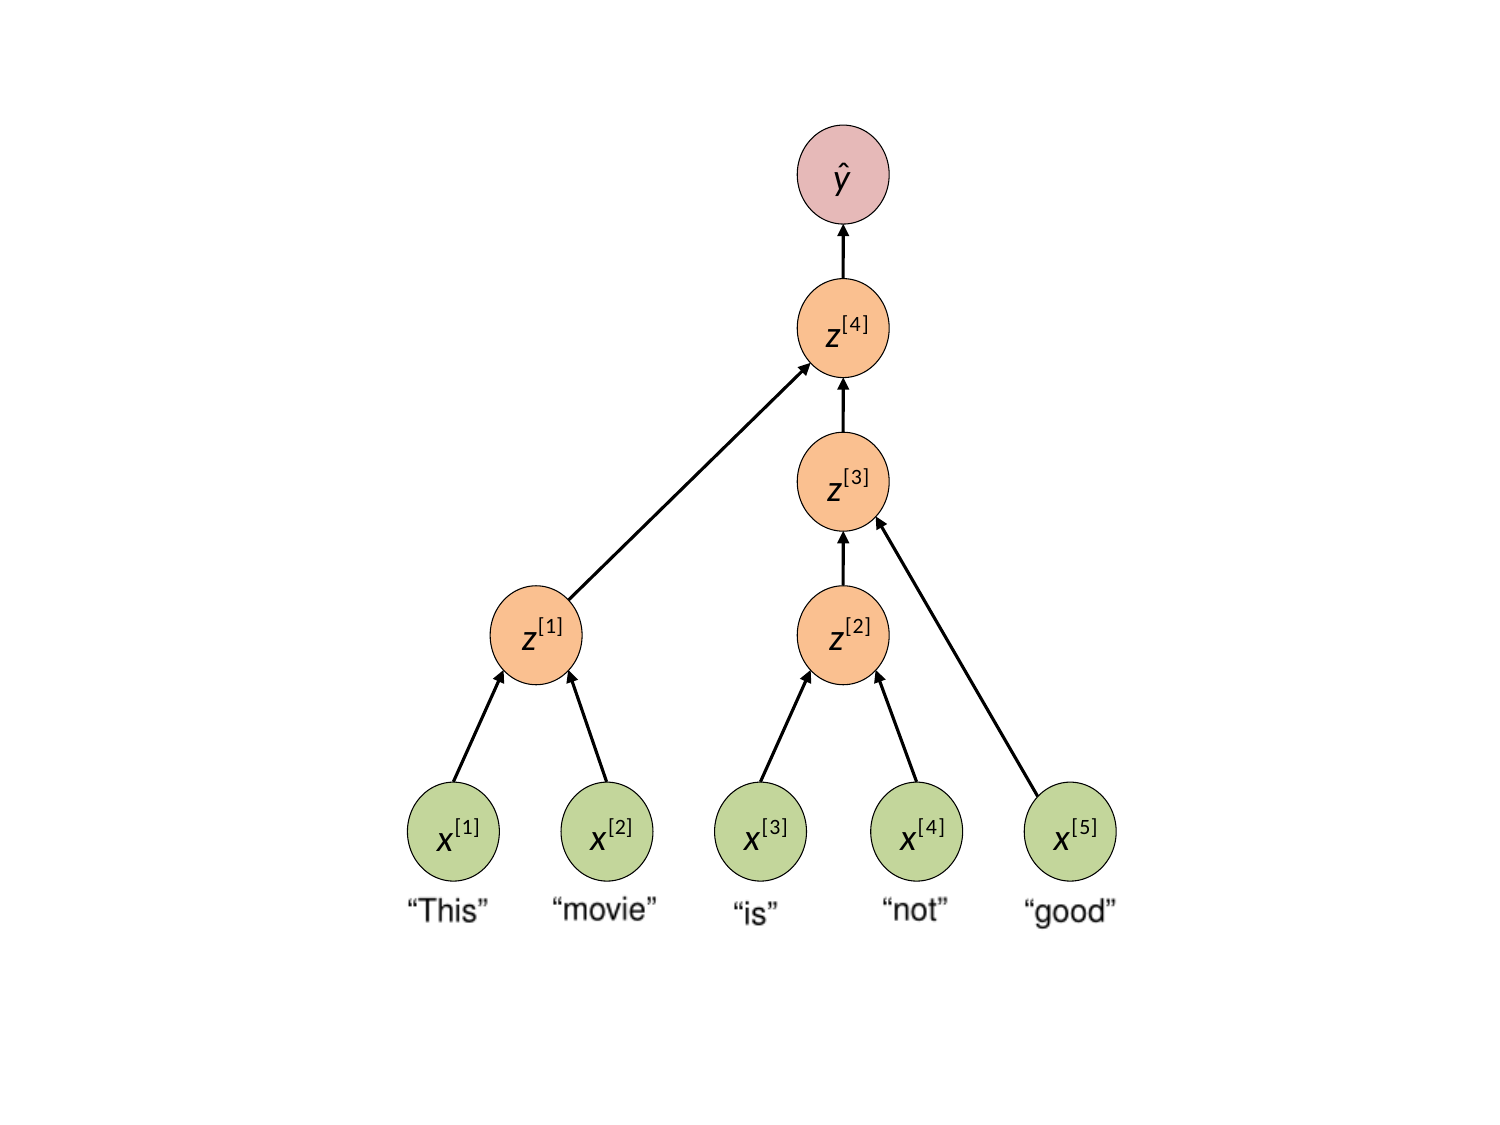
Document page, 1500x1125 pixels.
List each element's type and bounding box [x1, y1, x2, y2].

chart [819, 307, 876, 355]
text_box [797, 278, 890, 378]
chart [583, 810, 640, 858]
chart [820, 460, 874, 508]
chart [737, 810, 794, 858]
chart [822, 609, 877, 657]
chart [827, 149, 869, 207]
picture [879, 892, 954, 929]
text_box [797, 432, 890, 532]
text_box [870, 782, 963, 882]
picture [401, 892, 491, 931]
text_box [490, 585, 583, 685]
chart [515, 609, 569, 657]
chart [1046, 810, 1103, 858]
picture [549, 892, 659, 926]
text_box [797, 585, 890, 685]
chart [429, 810, 487, 858]
text_box [561, 782, 653, 882]
text_box [407, 782, 500, 882]
text_box [714, 782, 807, 882]
text_box [1024, 782, 1117, 882]
picture [730, 892, 786, 932]
picture [1021, 892, 1121, 932]
chart [893, 810, 950, 858]
text_box [797, 125, 890, 225]
